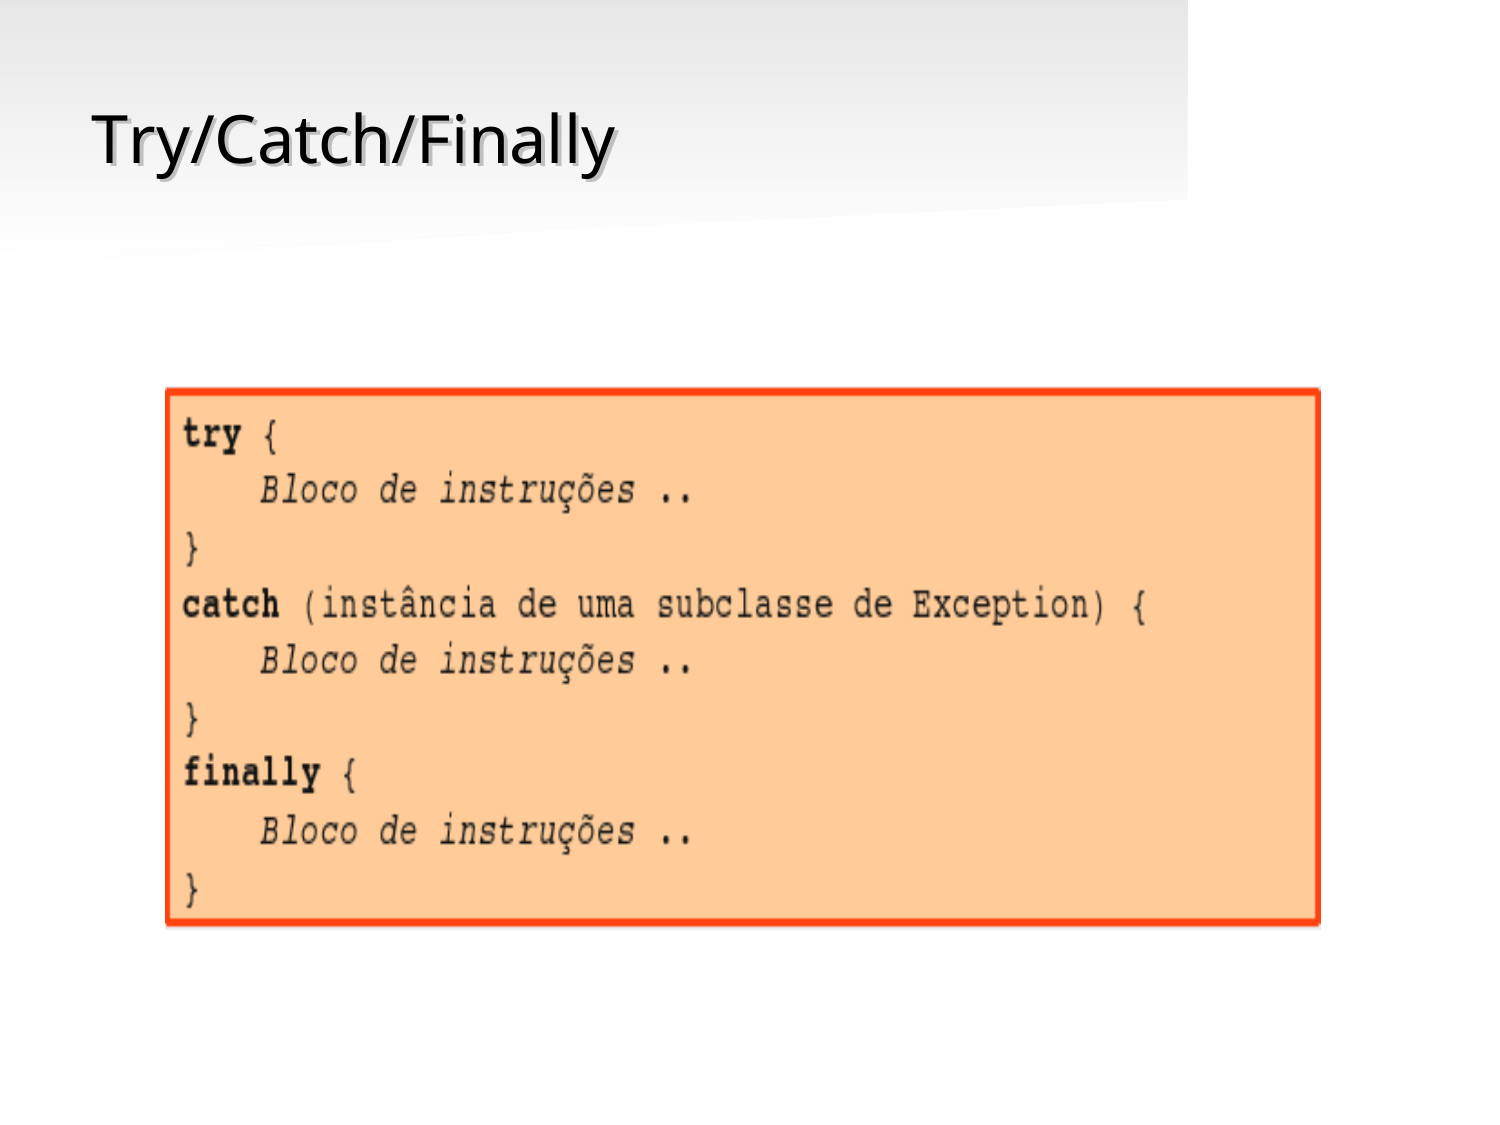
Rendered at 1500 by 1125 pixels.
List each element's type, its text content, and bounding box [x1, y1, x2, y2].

title Try/Catch/Finally [76, 42, 1427, 231]
picture [165, 386, 1321, 931]
